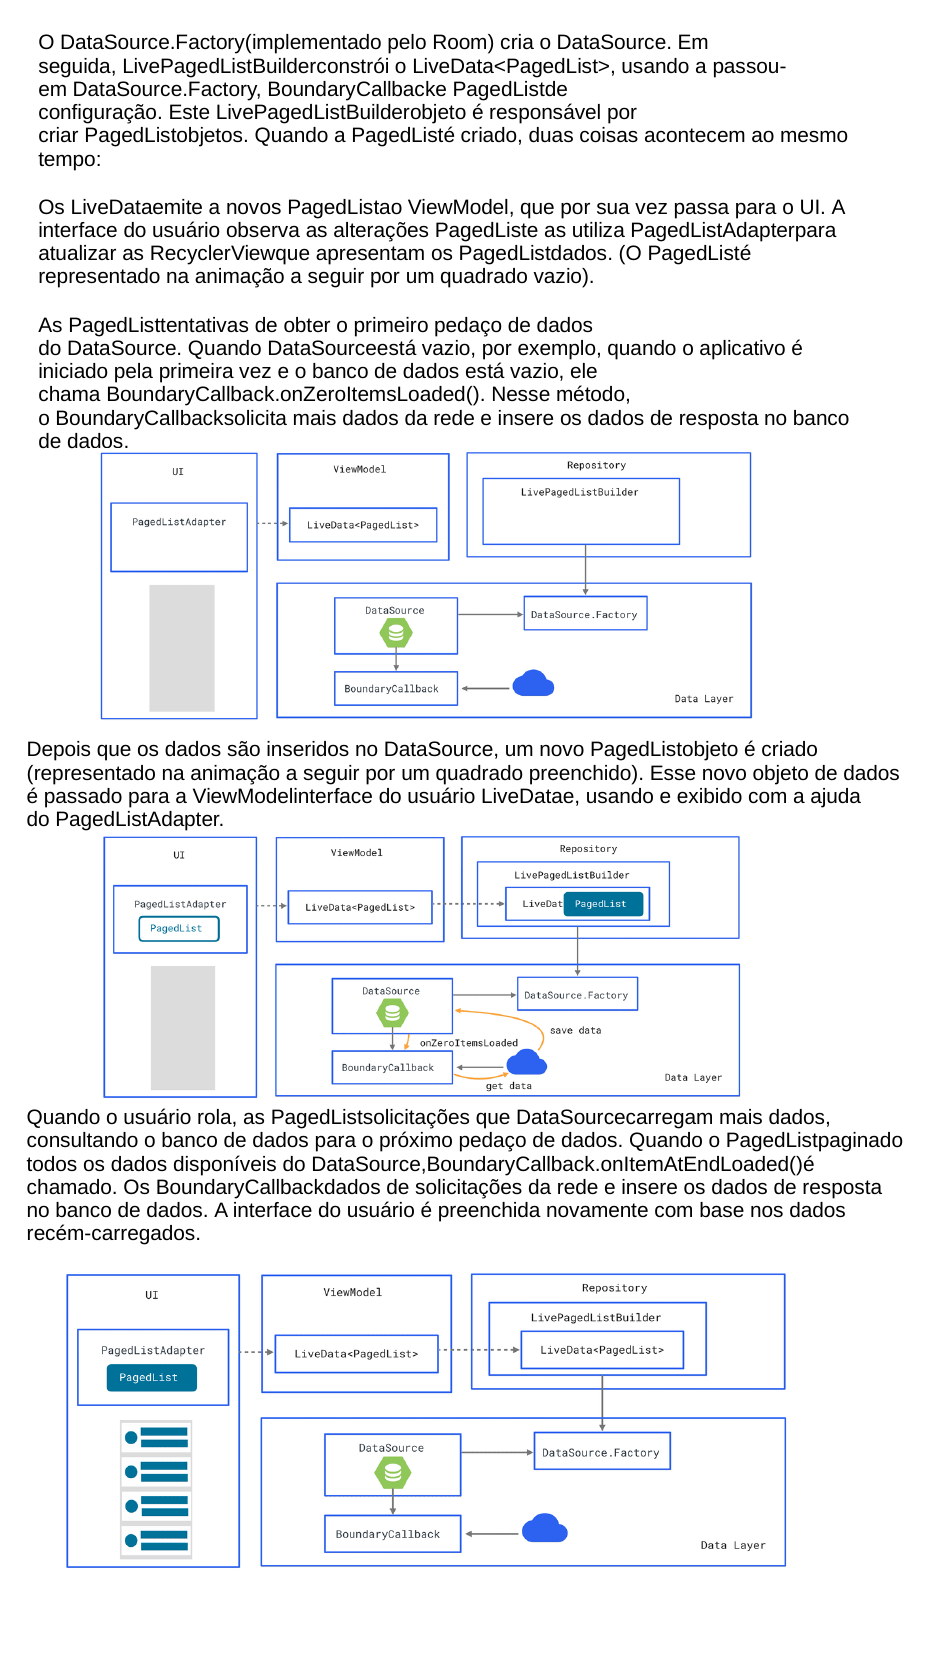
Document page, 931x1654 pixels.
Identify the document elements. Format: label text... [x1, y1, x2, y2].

text_box Quando o usuário rola, as PagedListsolicitações que DataSourcecarregam mais dados, consultando o banco de dados para o próximo pedaço de dados. Quando o PagedListpaginado todos os dados disponíveis do DataSource,BoundaryCallback.onItemAtEndLoaded()é chamado. Os BoundaryCallbackdados de solicitações da rede e insere os dados de resposta no banco de dados. A interface do usuário é preenchida novamente com base nos dados recém-carregados. [11, 1098, 922, 1253]
text_box Depois que os dados são inseridos no DataSource, um novo PagedListobjeto é criado (representado na animação a seguir por um quadrado preenchido). Esse novo objeto de dados é passado para a ViewModelinterface do usuário LiveDatae, usando e exibido com a ajuda do PagedListAdapter. [11, 730, 920, 839]
picture [59, 1269, 804, 1583]
picture [94, 448, 768, 730]
text_box O DataSource.Factory(implementado pelo Room) cria o DataSource. Em seguida, LivePagedListBuilderconstrói o LiveData<PagedList>, usando a passou-em DataSource.Factory, BoundaryCallbacke PagedListde configuração. Este LivePagedListBuilderobjeto é responsável por criar PagedListobjetos. Quando a PagedListé criado, duas coisas acontecem ao mesmo tempo: Os LiveDataemite a novos PagedListao ViewModel, que por sua vez passa para o UI. A interface do usuário observa as alterações PagedListe as utiliza PagedListAdapterpara atualizar as RecyclerViewque apresentam os PagedListdados. (O PagedListé representado na animação a seguir por um quadrado vazio). As PagedListtentativas de obter o primeiro pedaço de dados do DataSource. Quando DataSourceestá vazio, por exemplo, quando o aplicativo é iniciado pela primeira vez e o banco de dados está vazio, ele chama BoundaryCallback.onZeroItemsLoaded(). Nesse método, o BoundaryCallbacksolicita mais dados da rede e insere os dados de resposta no banco de dados. [23, 23, 893, 509]
picture [97, 832, 756, 1098]
